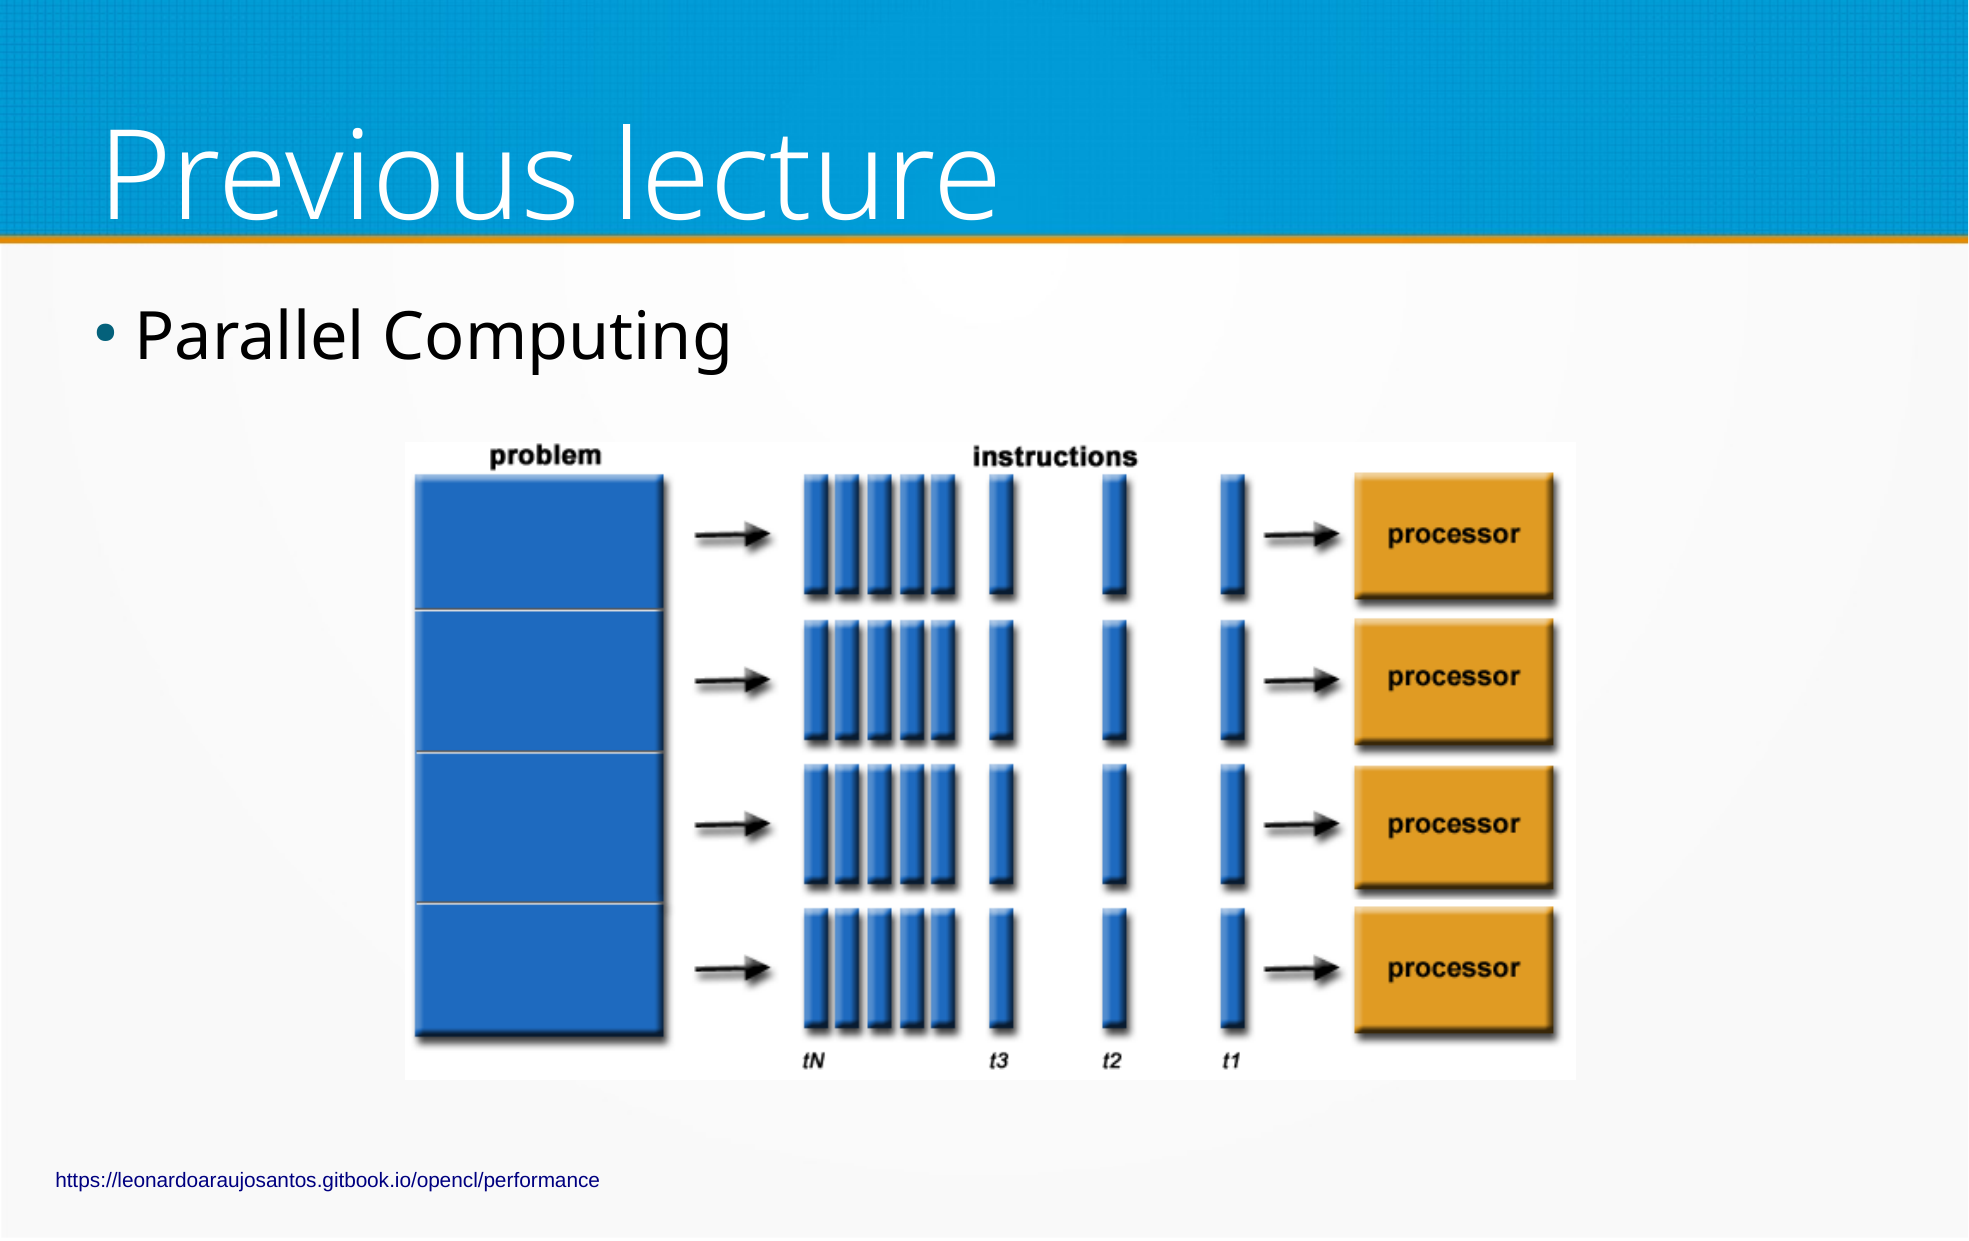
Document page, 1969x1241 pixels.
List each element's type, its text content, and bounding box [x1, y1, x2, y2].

list Parallel Computing [93, 288, 1865, 1009]
title Previous lecture [98, 49, 1870, 257]
text_box https://leonardoaraujosantos.gitbook.io/opencl/performance [40, 1161, 616, 1201]
picture [0, 233, 1969, 1241]
